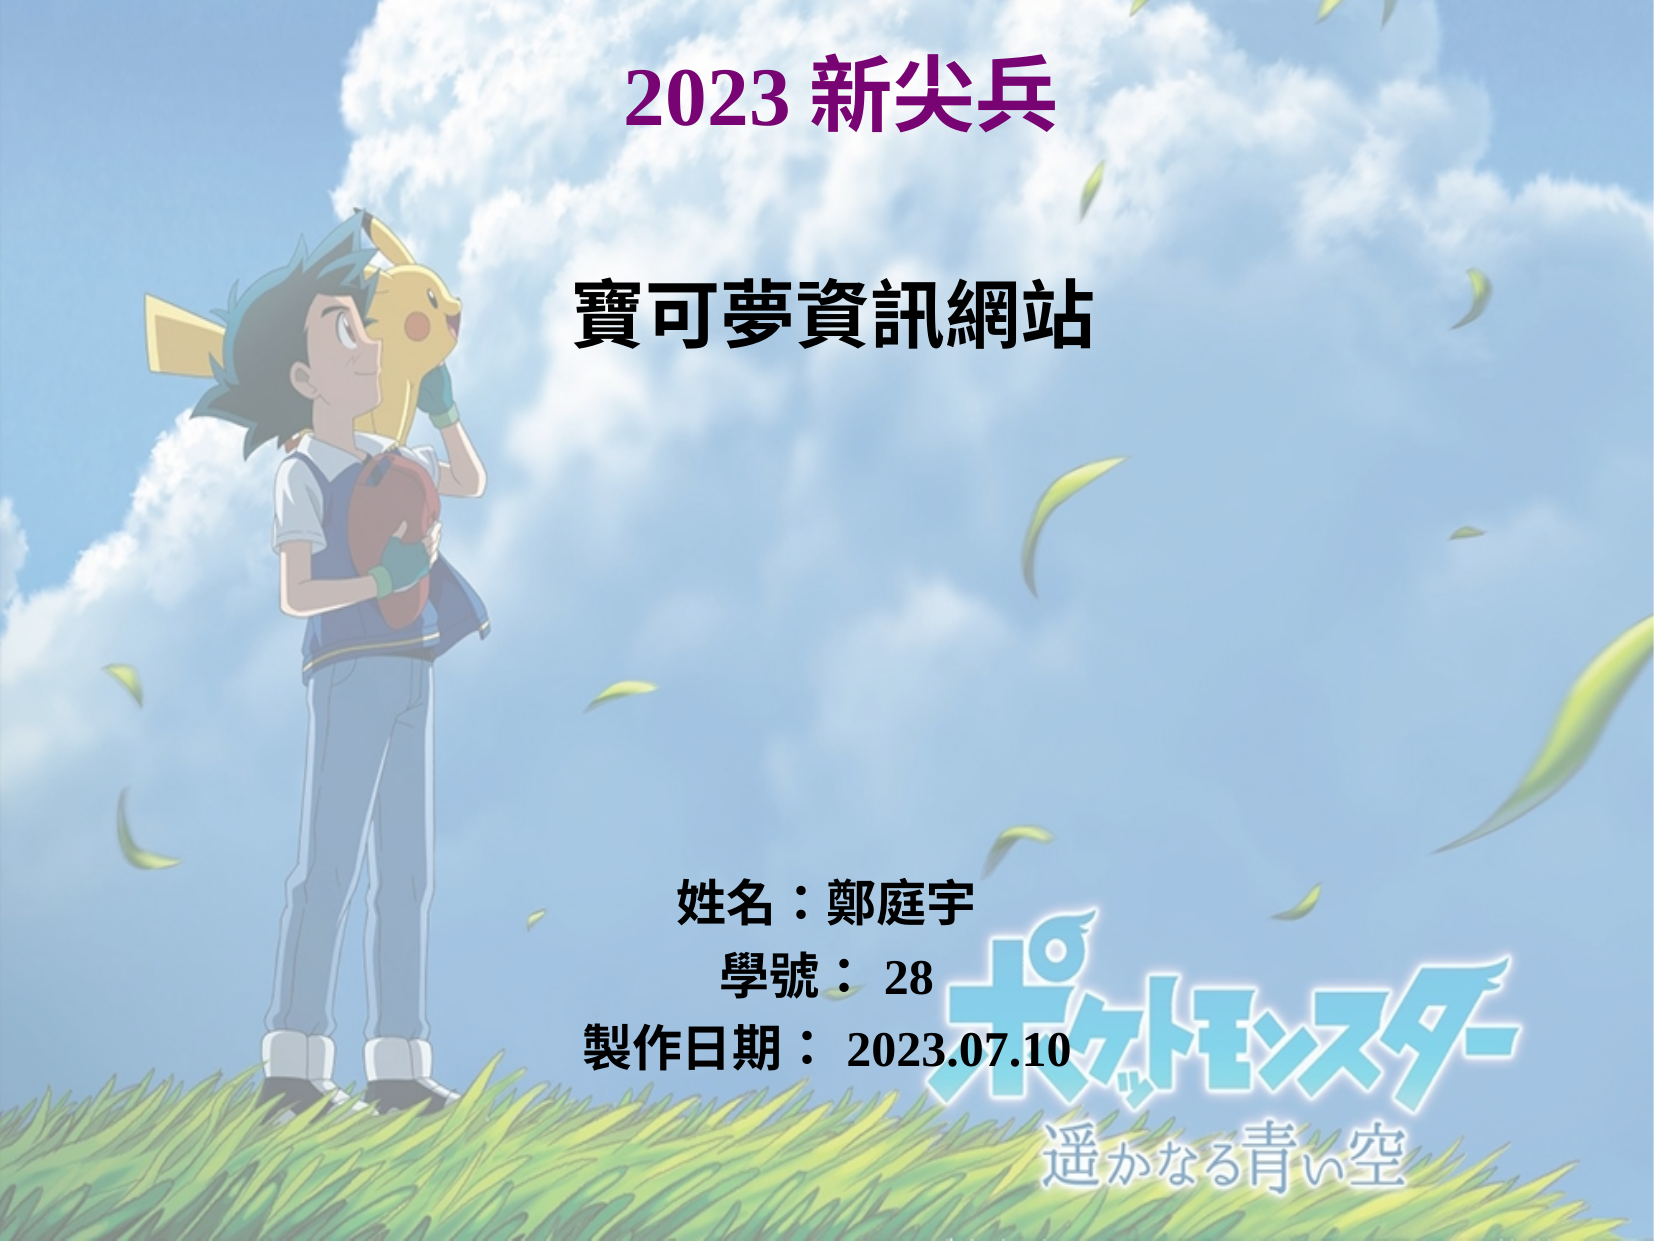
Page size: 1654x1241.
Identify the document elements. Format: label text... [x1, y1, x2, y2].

text_box 姓名：鄭庭宇 學號：28 製作日期：2023.07.10 [501, 856, 1152, 1032]
title 寶可夢資訊網站 [88, 206, 1577, 414]
text_box 2023新尖兵 [620, 5, 1063, 173]
